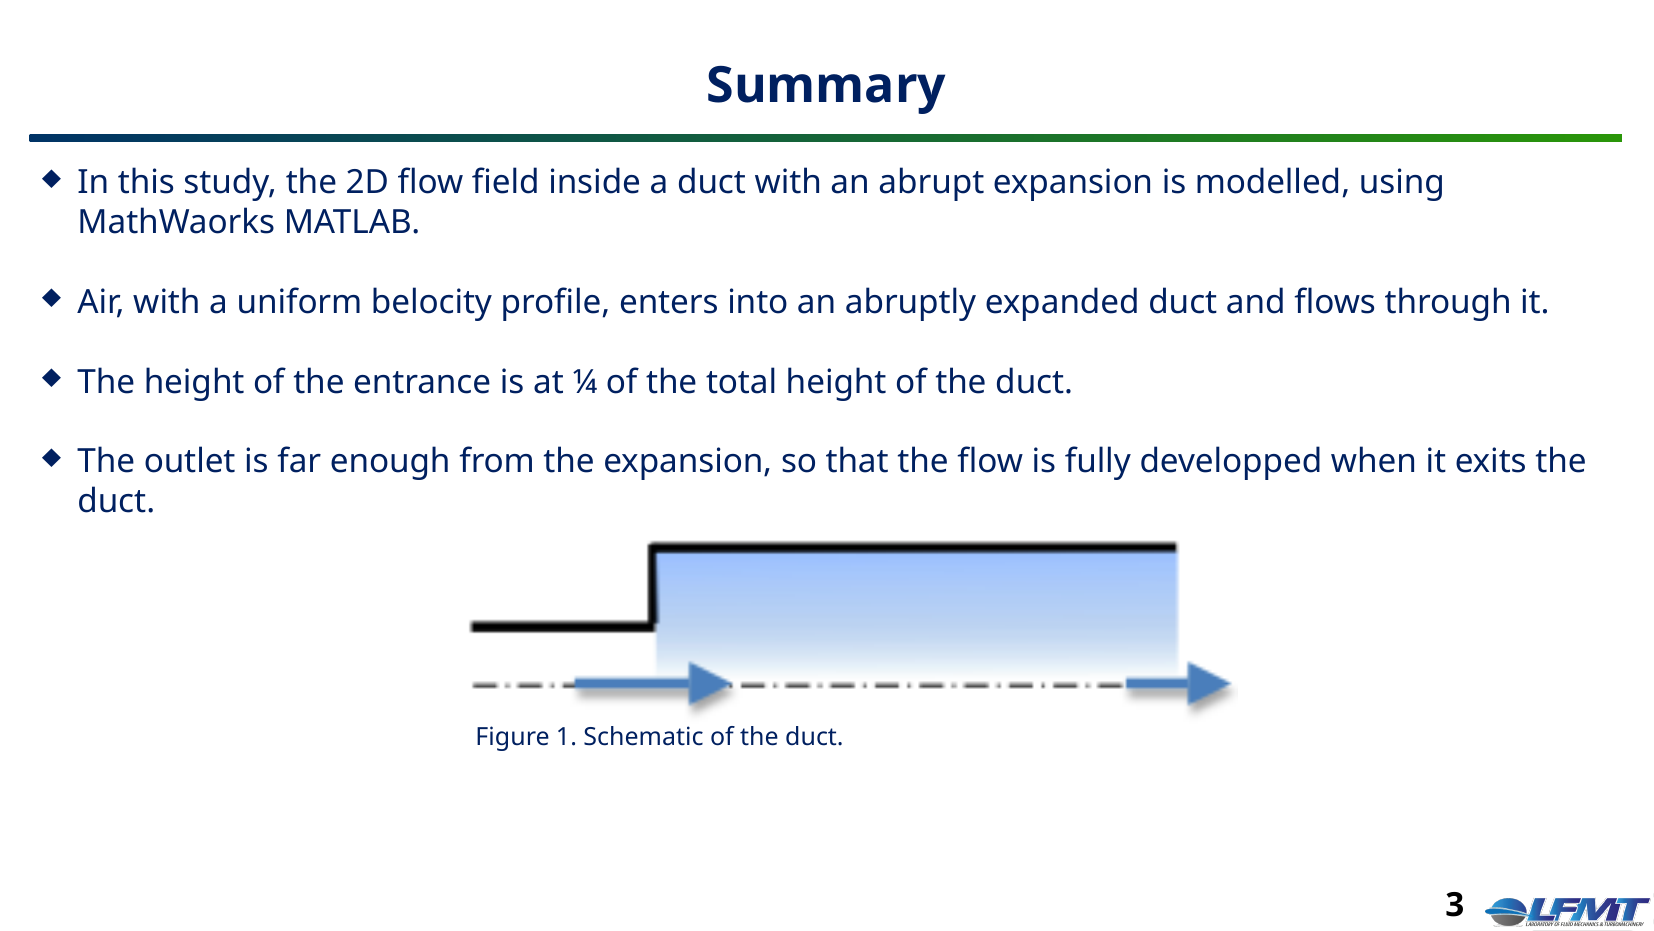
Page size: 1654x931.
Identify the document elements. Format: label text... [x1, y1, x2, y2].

text_box In this study, the 2D flow field inside a duct with an abrupt expansion is modelled, using MathWaorks MATLAB. Air, with a uniform belocity profile, enters into an abruptly expanded duct and flows through it. The height of the entrance is at ¼ of the total height of the duct. The outlet is far enough from the expansion, so that the flow is fully developped when it exits the duct. [27, 152, 1628, 572]
picture [427, 519, 1238, 724]
text_box [1525, 886, 1654, 931]
picture [1485, 893, 1651, 931]
slide_number <αριθμός> [1093, 880, 1480, 931]
title Summary [28, 34, 1625, 130]
text_box Figure 1. Schematic of the duct. [425, 713, 1246, 804]
